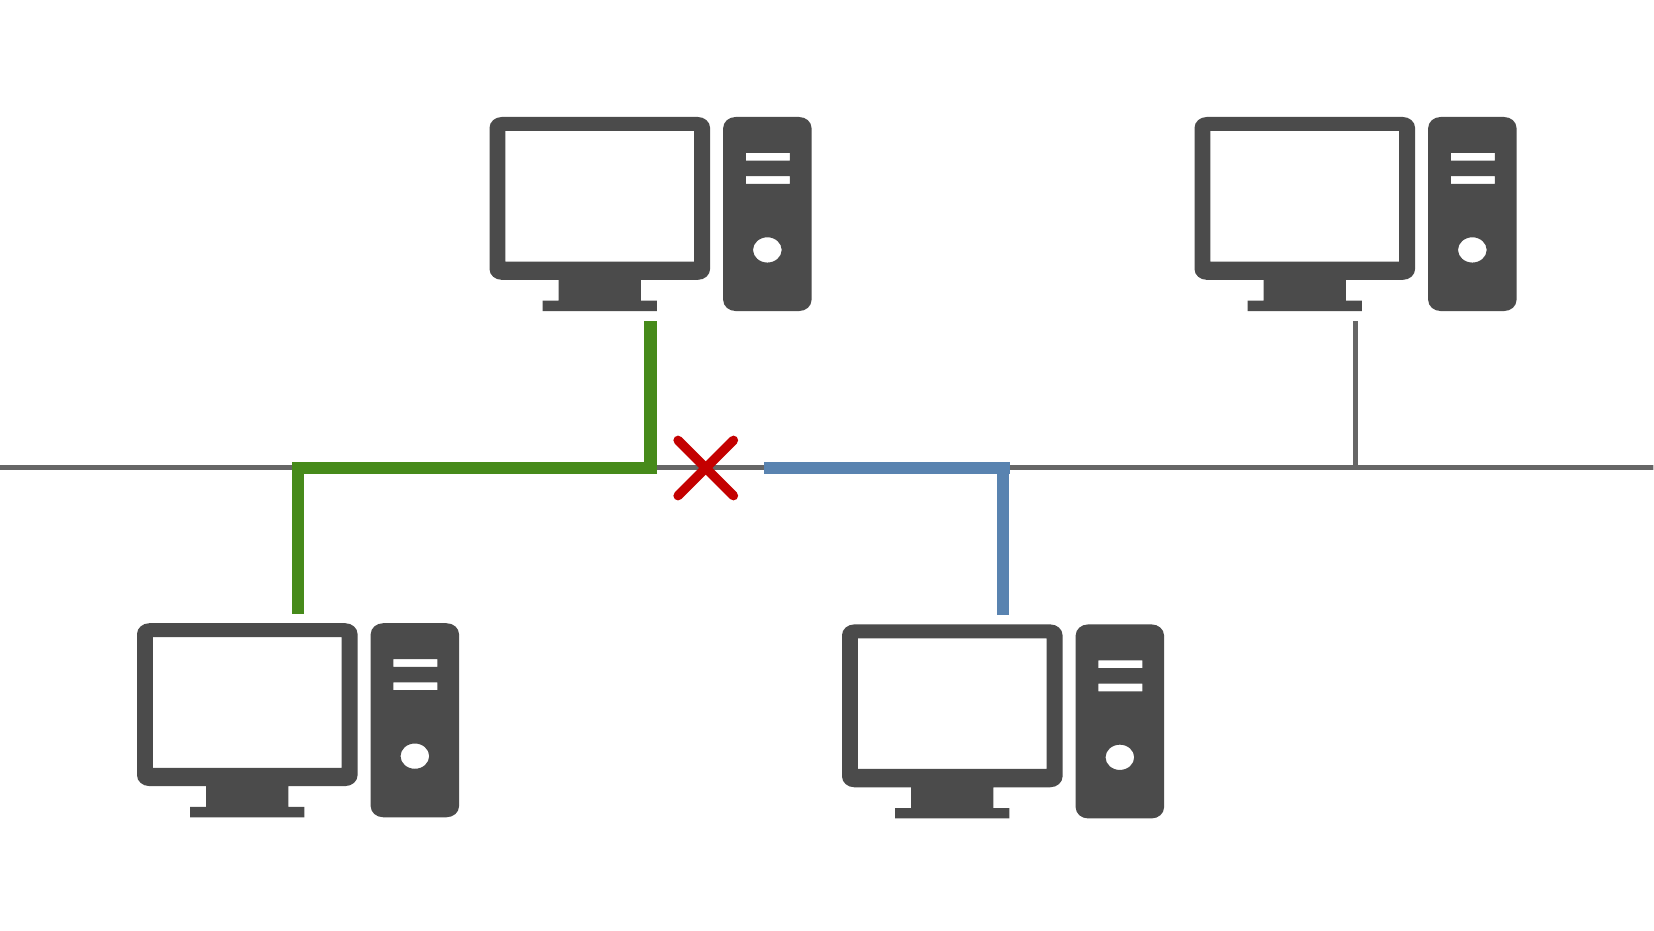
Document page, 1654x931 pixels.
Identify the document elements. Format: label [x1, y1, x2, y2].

picture [647, 410, 764, 526]
picture [489, 72, 812, 356]
picture [841, 579, 1165, 864]
picture [136, 578, 460, 863]
picture [1194, 72, 1517, 356]
